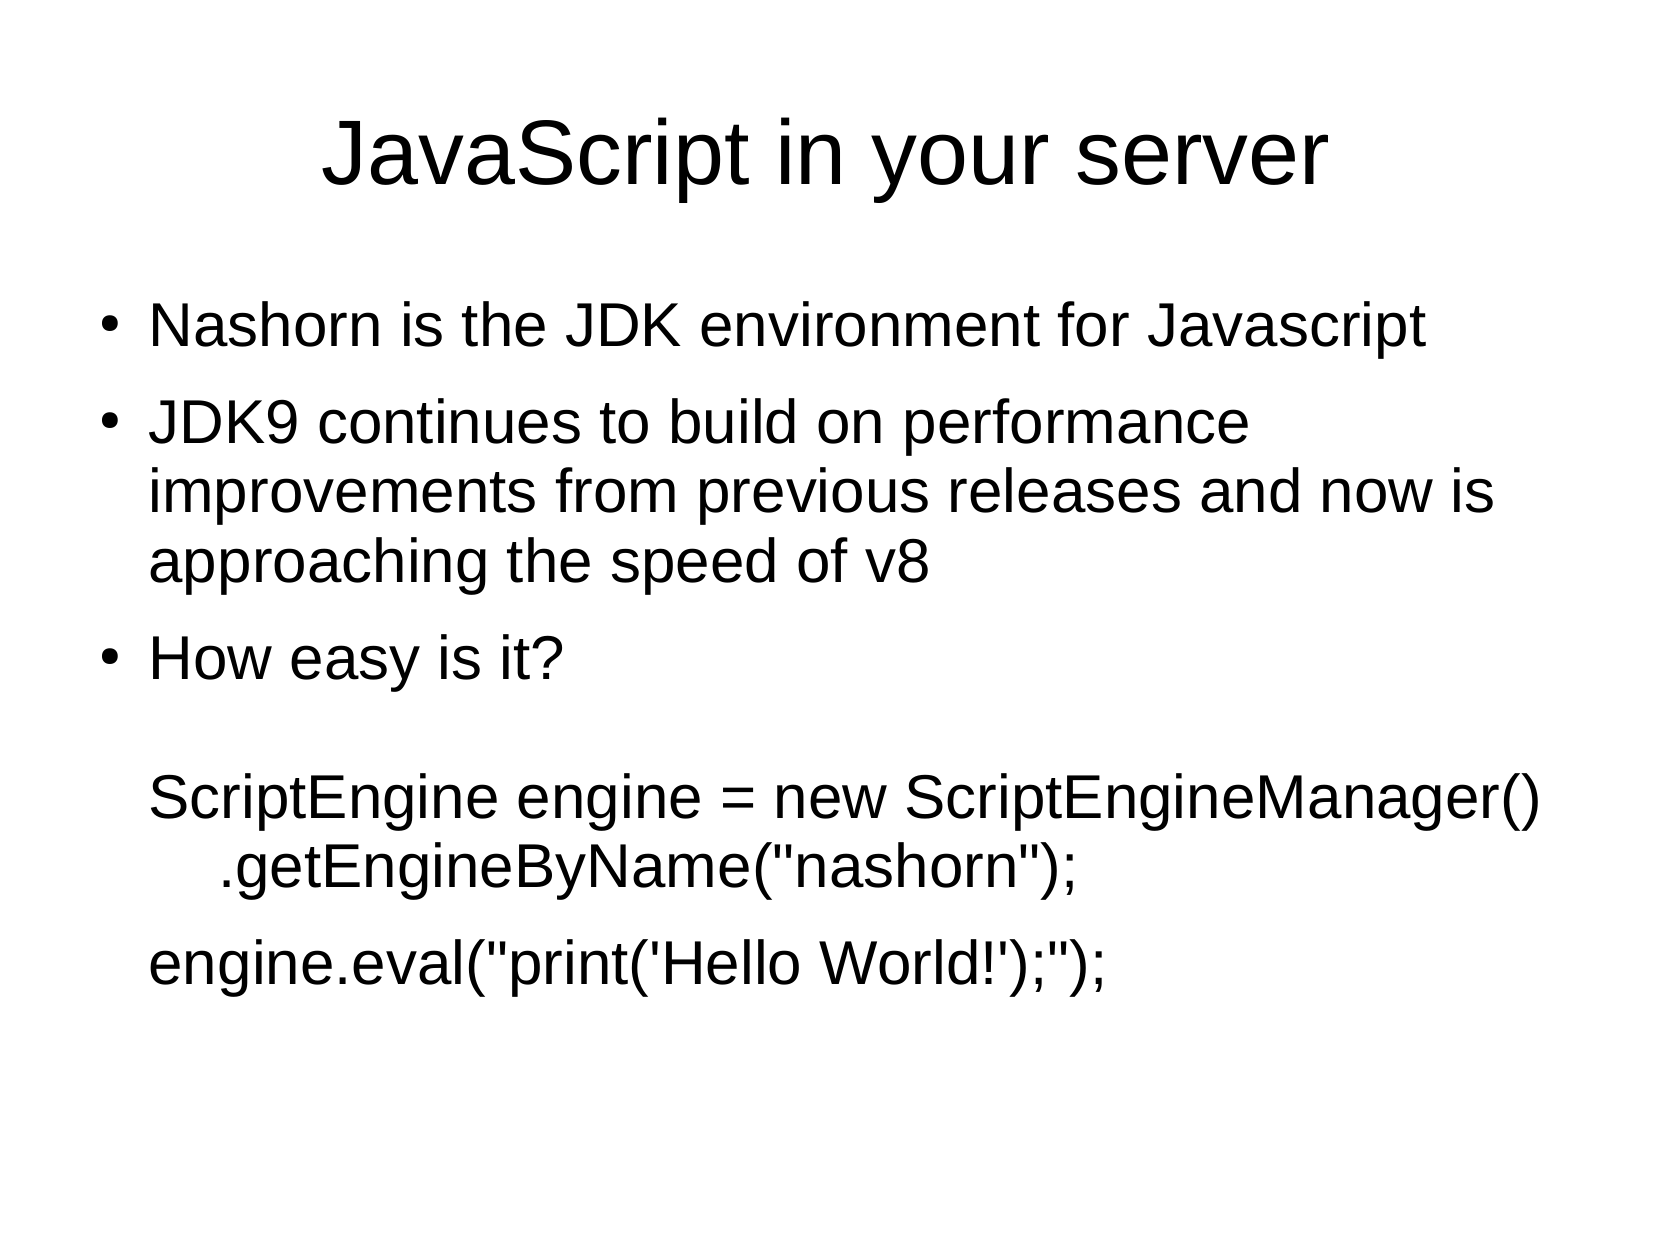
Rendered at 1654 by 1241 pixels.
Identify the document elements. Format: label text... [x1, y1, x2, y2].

title JavaScript in your server [82, 49, 1571, 257]
list Nashorn is the JDK environment for Javascript JDK9 continues to build on performance improvements from previous releases and now is approaching the speed of v8 How easy is it? ScriptEngine engine = new ScriptEngineManager() .getEngineByName("nashorn"); engine.eval("print('Hello World!');"); [82, 290, 1571, 1010]
